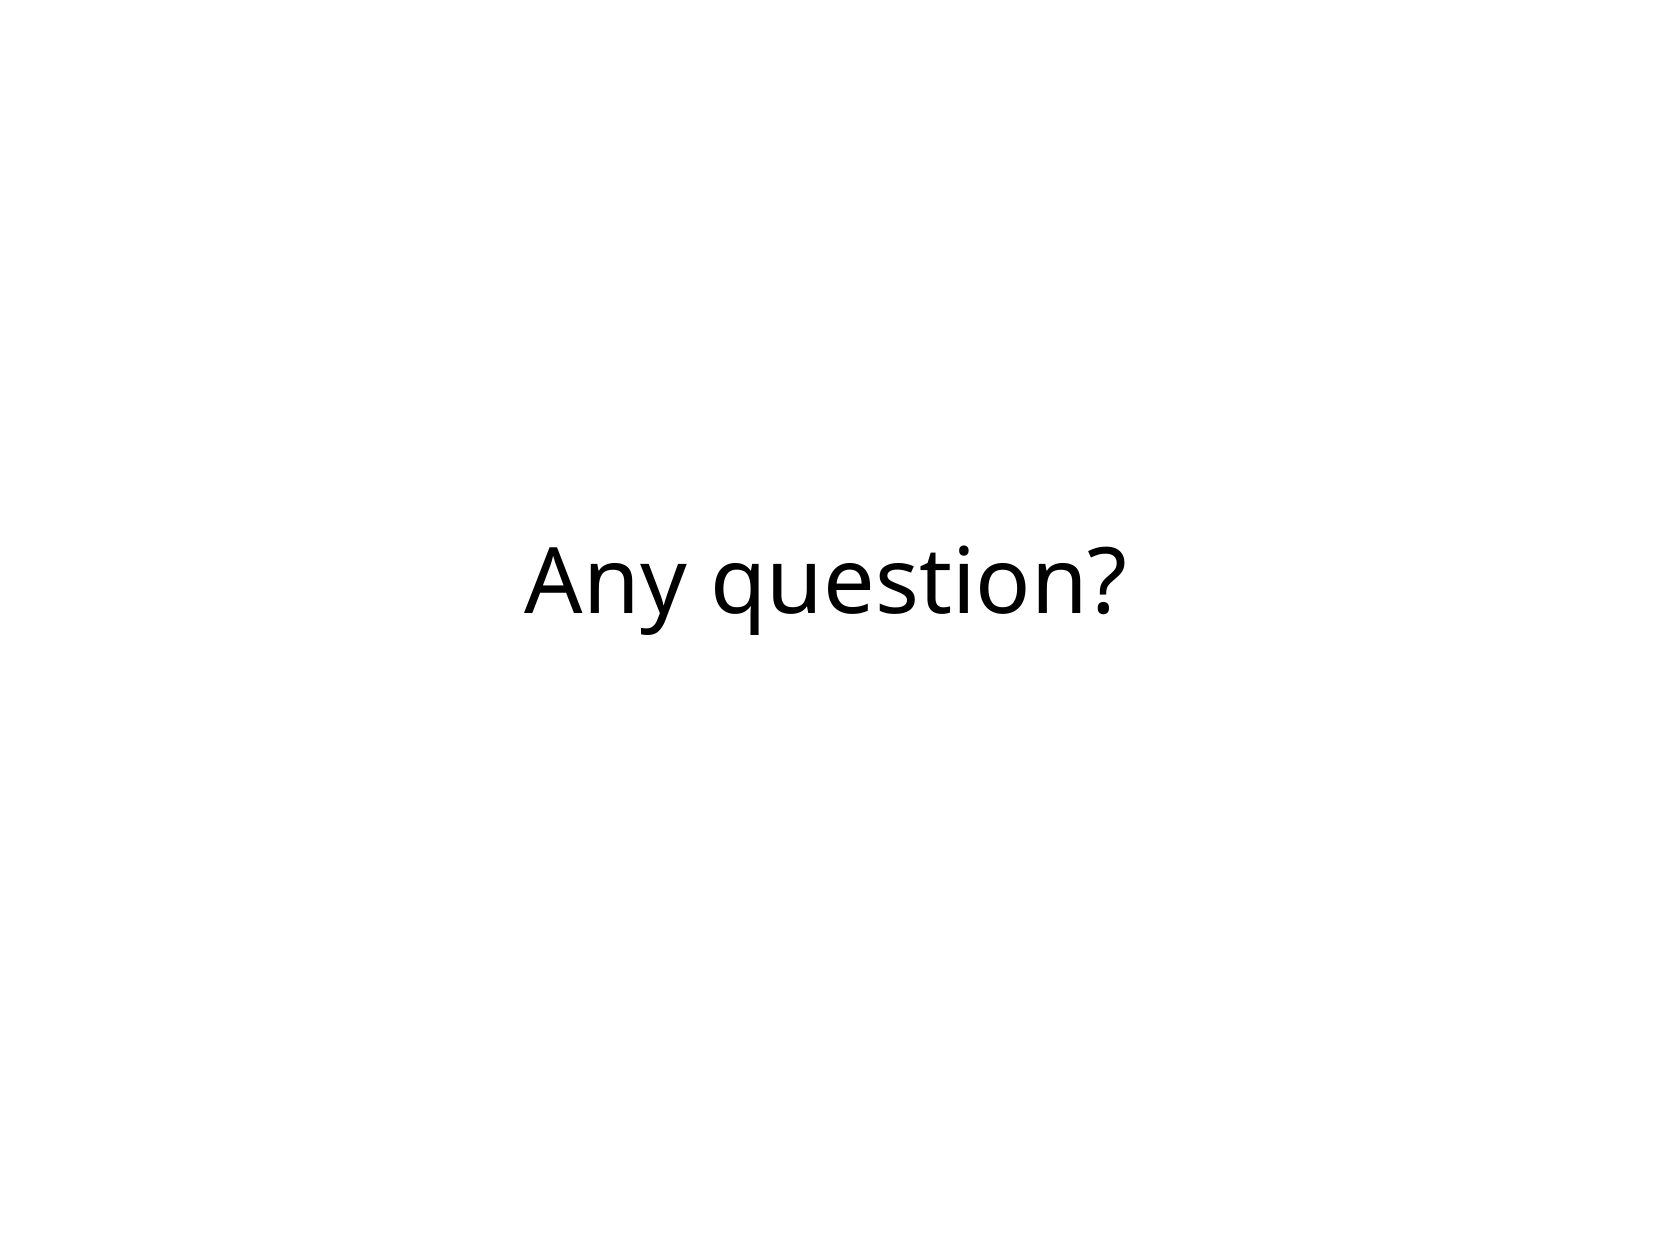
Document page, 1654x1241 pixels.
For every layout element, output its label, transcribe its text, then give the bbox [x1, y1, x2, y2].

title Any question? [82, 474, 1571, 682]
